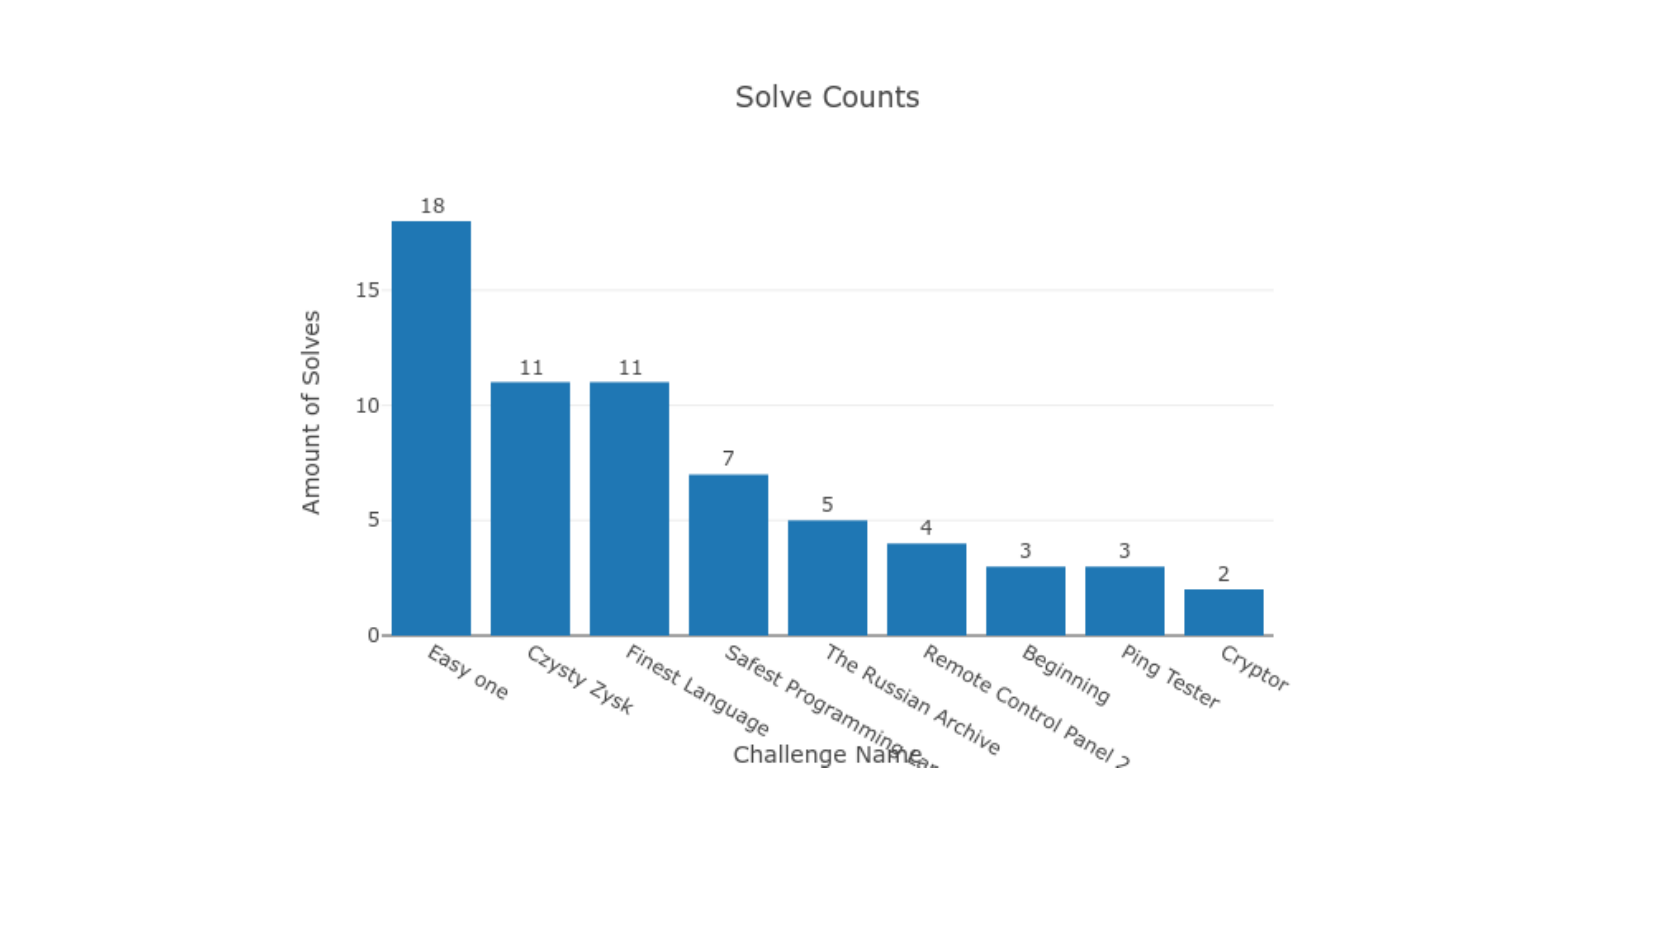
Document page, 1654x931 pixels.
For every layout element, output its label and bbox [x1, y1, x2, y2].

picture [250, 25, 1406, 768]
